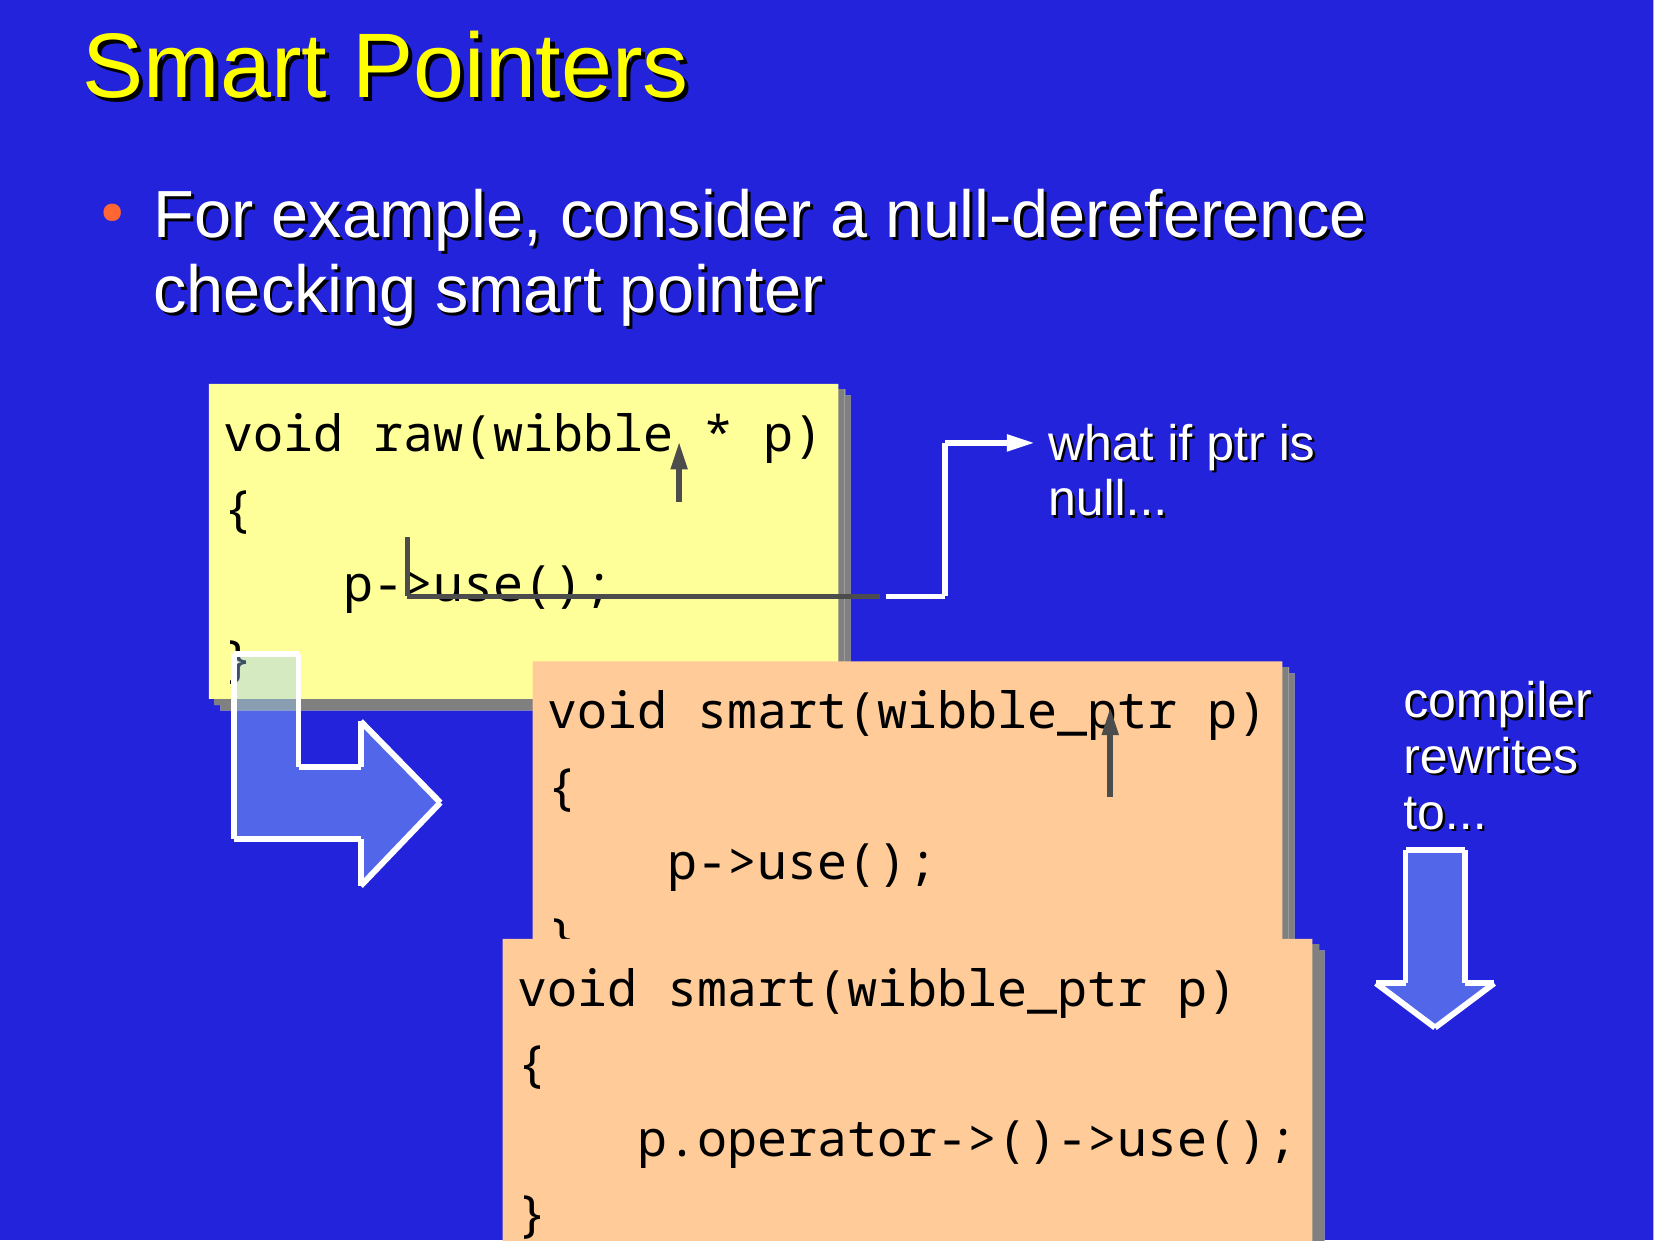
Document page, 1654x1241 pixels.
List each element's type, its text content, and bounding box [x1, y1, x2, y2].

text_box what if ptr is null... [1033, 407, 1359, 556]
text_box void smart(wibble_ptr p) { p.operator->()->use(); } [502, 938, 1313, 1241]
text_box void smart(wibble_ptr p) { p->use(); } [532, 661, 1283, 938]
title Smart Pointers [82, 2, 1571, 130]
text_box [1375, 850, 1495, 1028]
text_box void raw(wibble * p) { p->use(); } [208, 383, 839, 699]
text_box compiler rewrites to... [1388, 665, 1654, 848]
text_box [233, 654, 441, 886]
list For example, consider a null-dereference checking smart pointer [82, 177, 1571, 1182]
